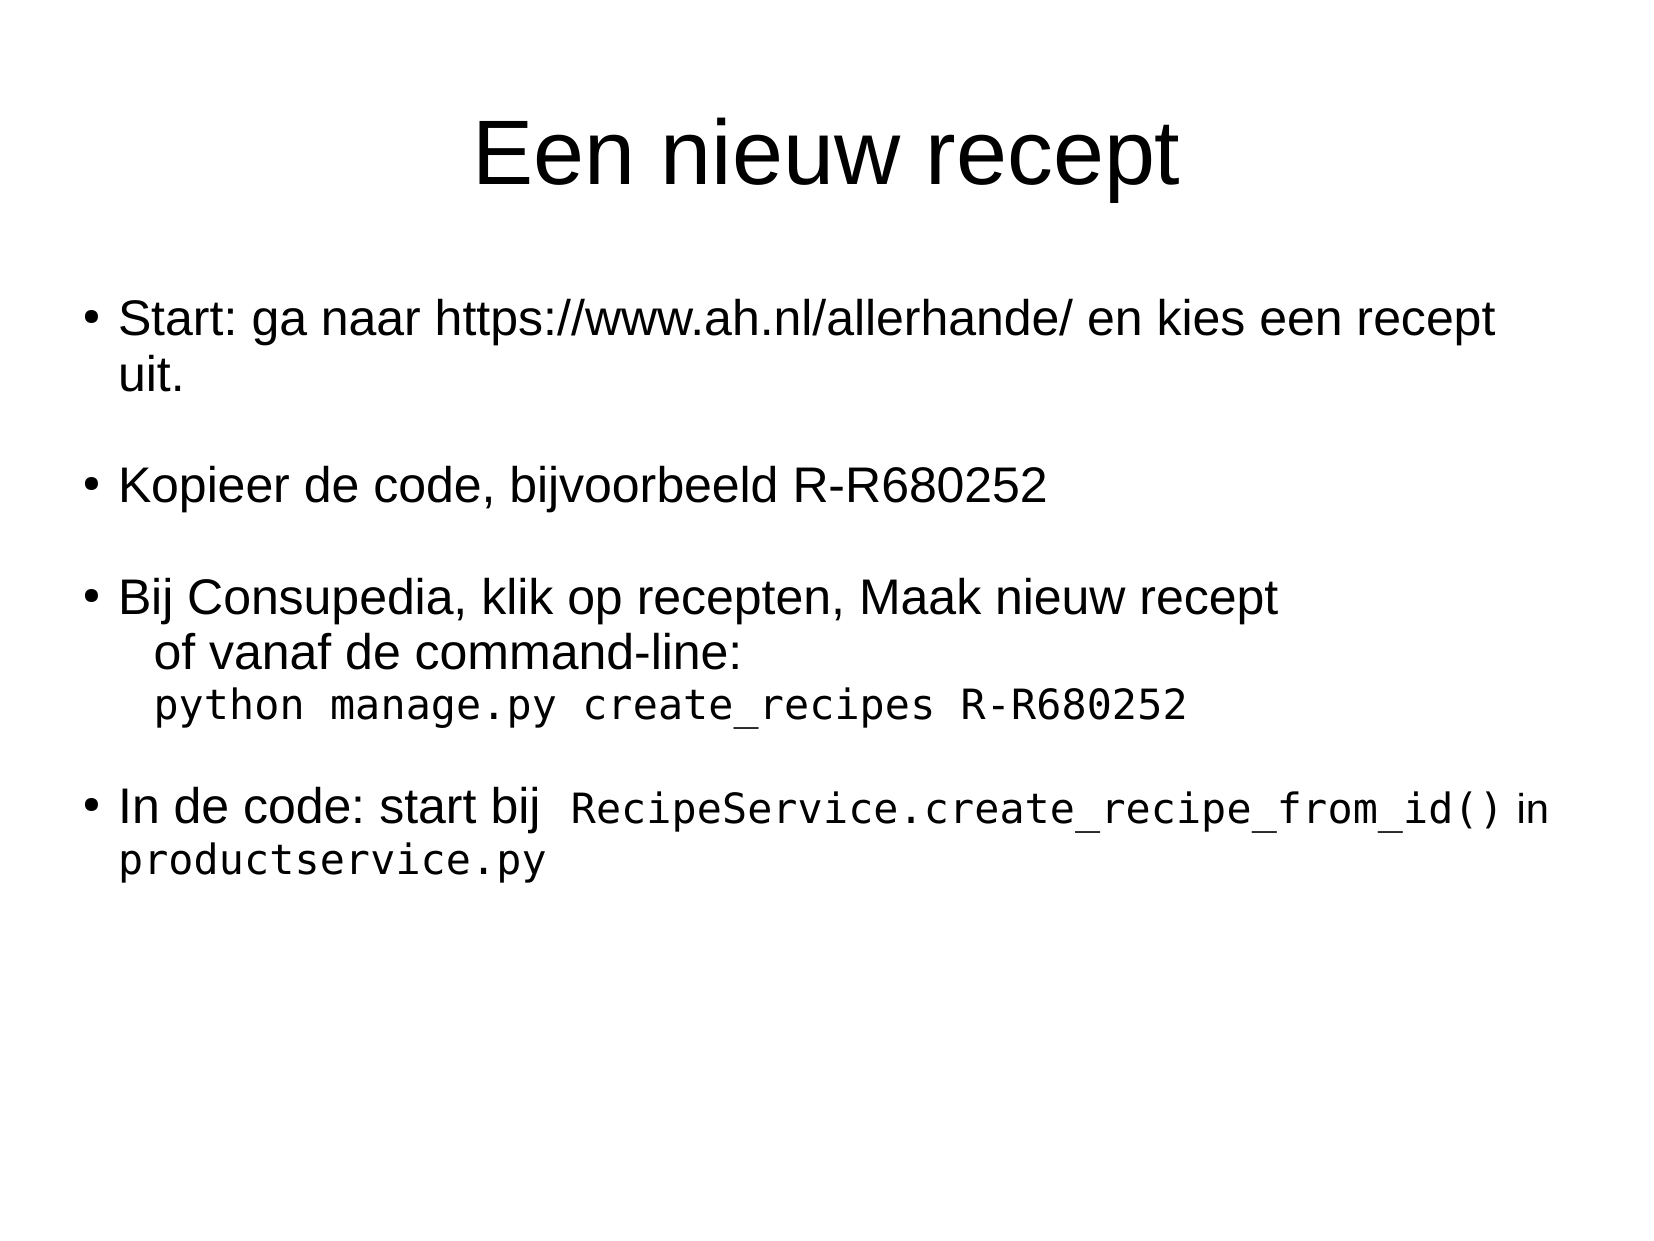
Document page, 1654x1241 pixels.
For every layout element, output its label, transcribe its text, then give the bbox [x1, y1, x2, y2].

subtitle Start: ga naar https://www.ah.nl/allerhande/ en kies een recept uit. Kopieer de code, bijvoorbeeld R-R680252 Bij Consupedia, klik op recepten, Maak nieuw recept of vanaf de command-line: python manage.py create_recipes R-R680252 In de code: start bij RecipeService.create_recipe_from_id() in productservice.py [82, 290, 1571, 1071]
title Een nieuw recept [82, 49, 1571, 257]
